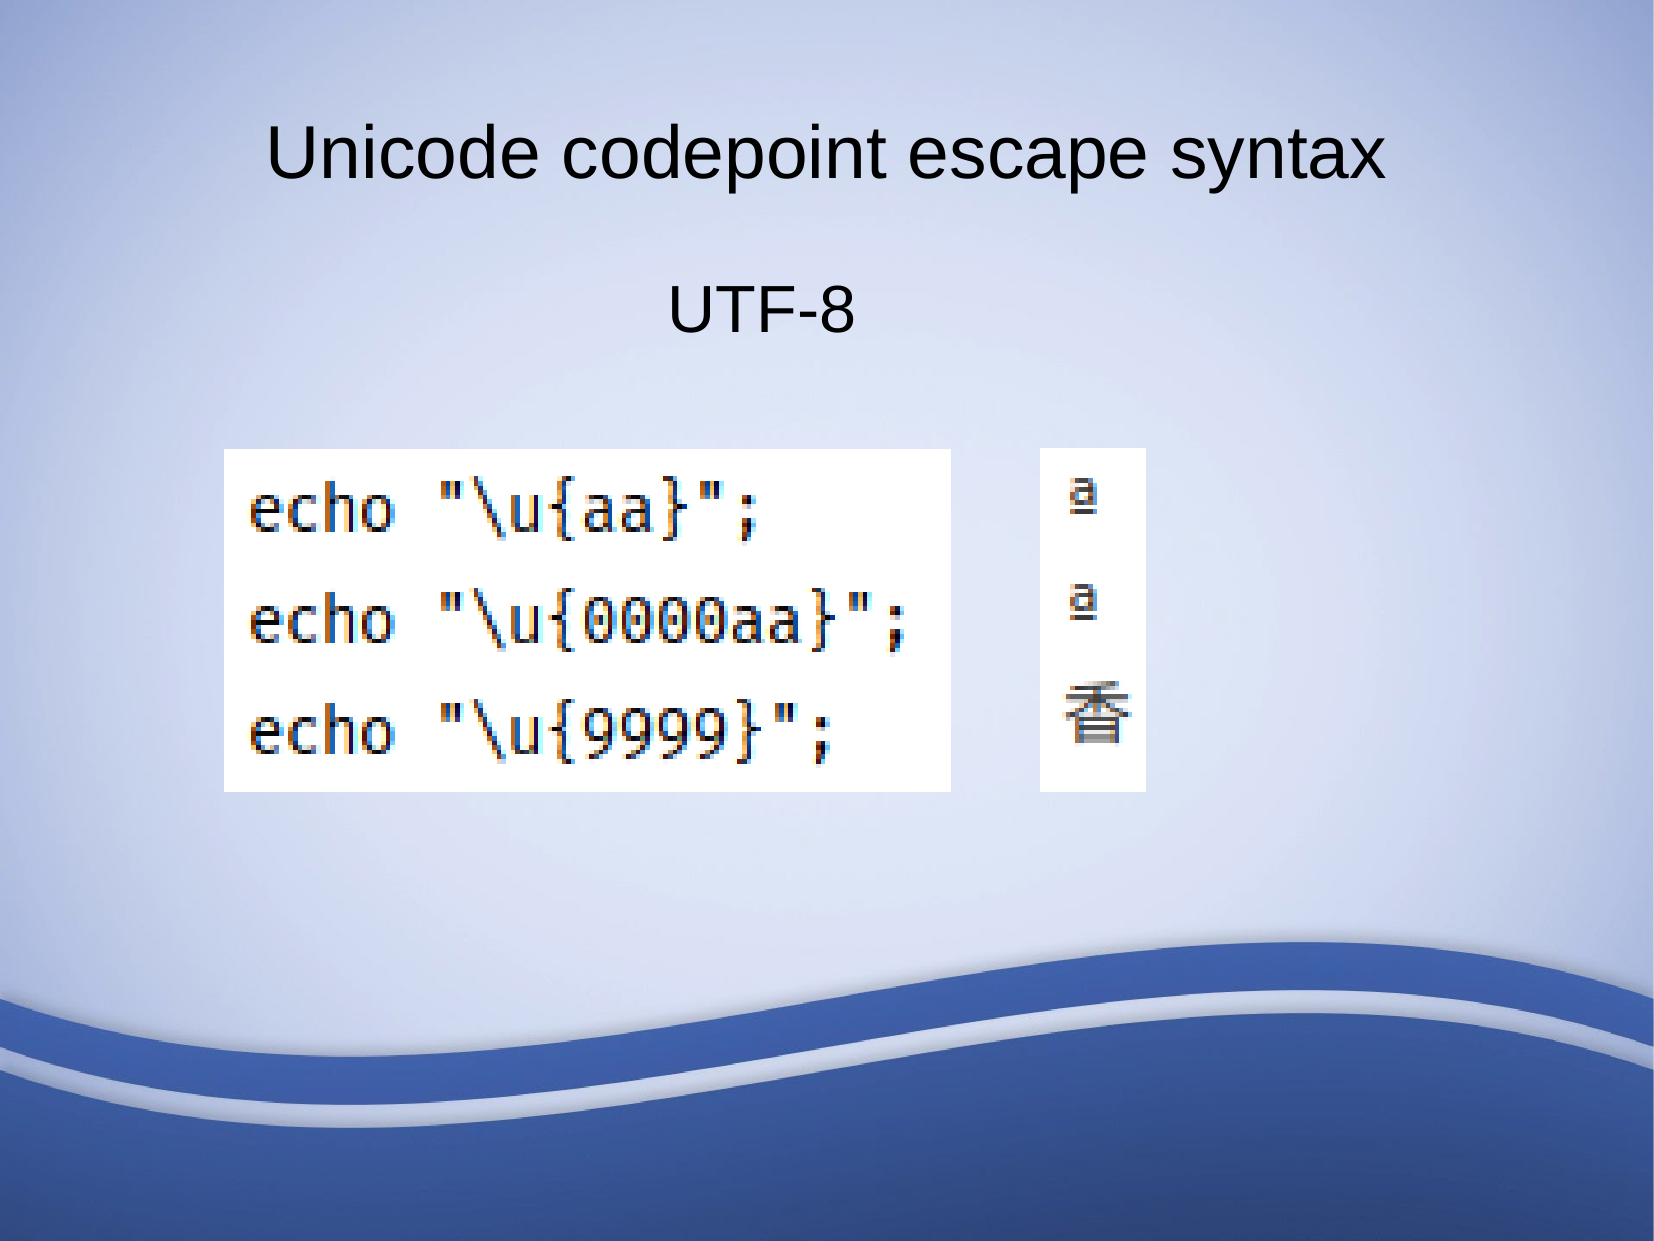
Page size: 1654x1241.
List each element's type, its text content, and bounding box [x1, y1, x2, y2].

title Unicode codepoint escape syntax [82, 49, 1571, 257]
list UTF-8 [596, 271, 1323, 615]
picture [0, 0, 1654, 1241]
